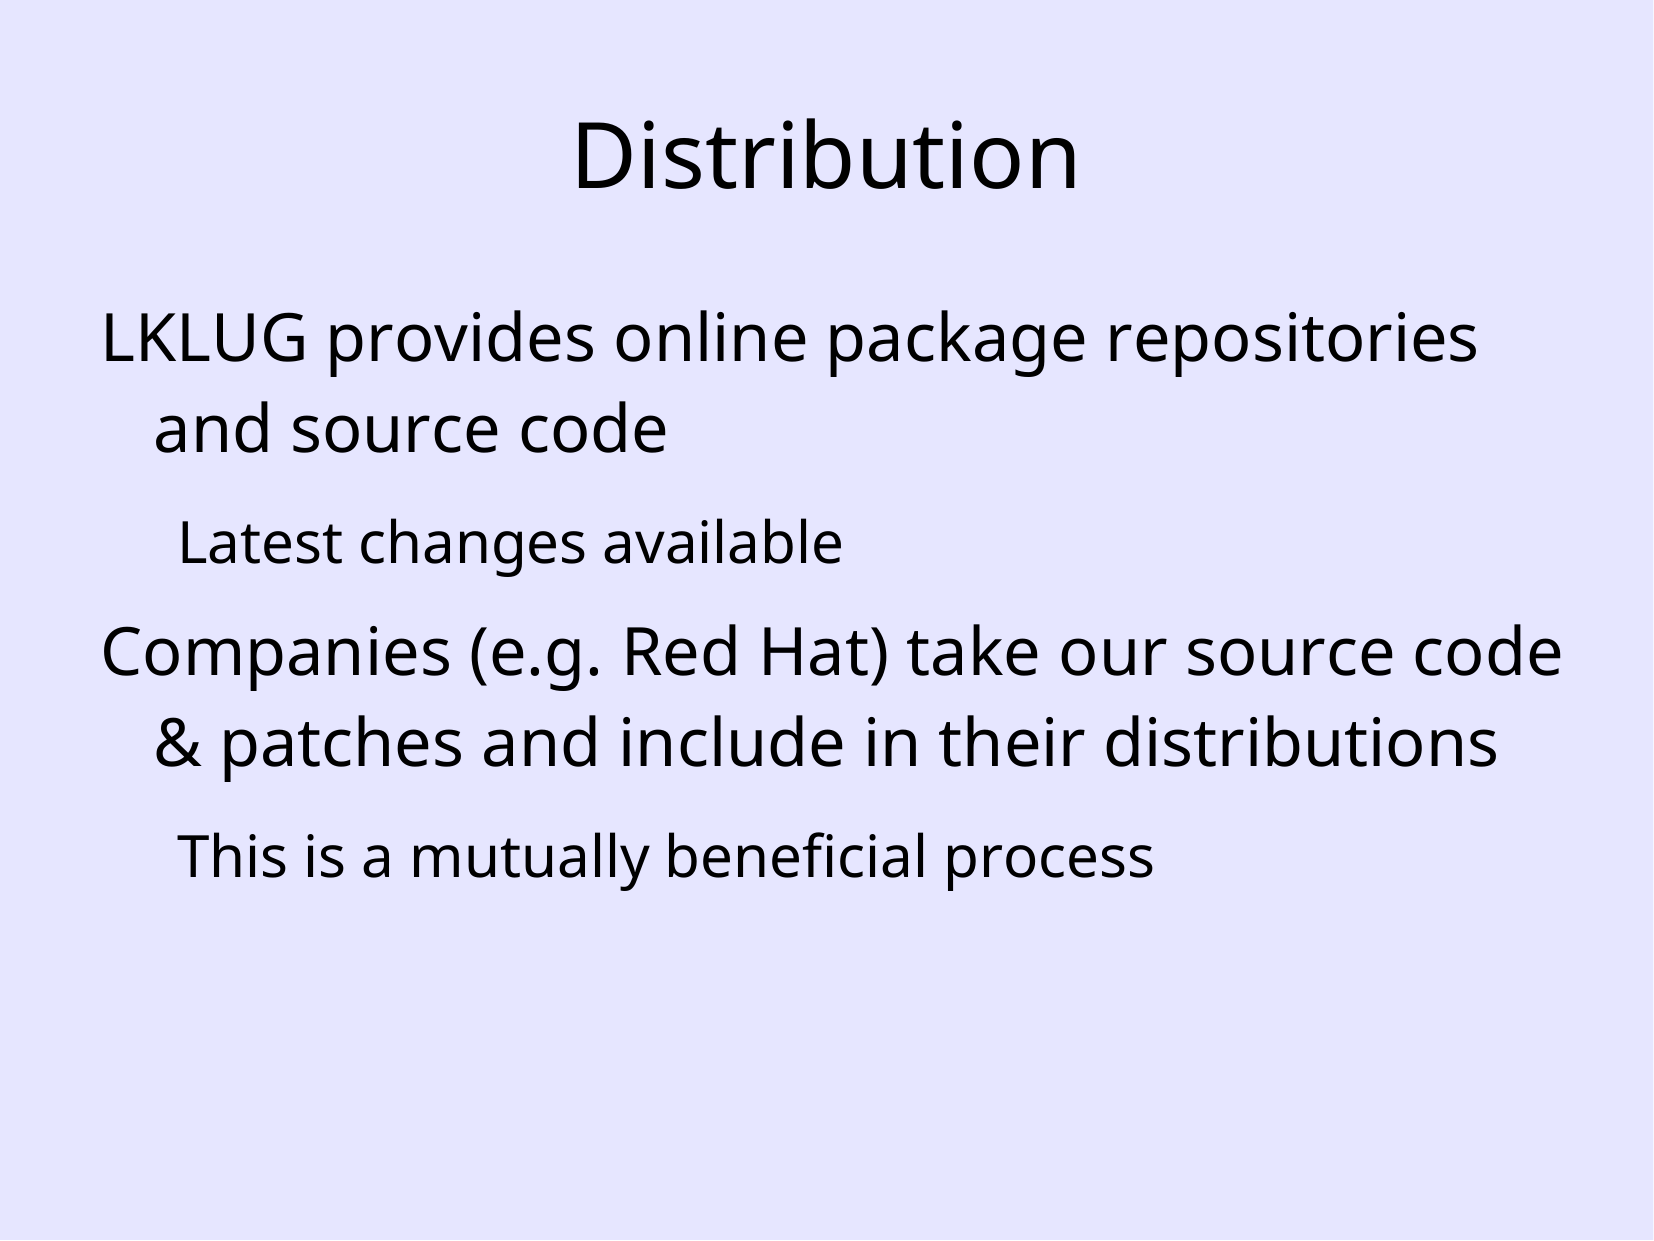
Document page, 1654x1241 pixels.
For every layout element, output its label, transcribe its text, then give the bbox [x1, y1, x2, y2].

list LKLUG provides online package repositories and source code Latest changes available Companies (e.g. Red Hat) take our source code & patches and include in their distributions This is a mutually beneficial process [82, 290, 1571, 1094]
title Distribution [82, 56, 1571, 250]
